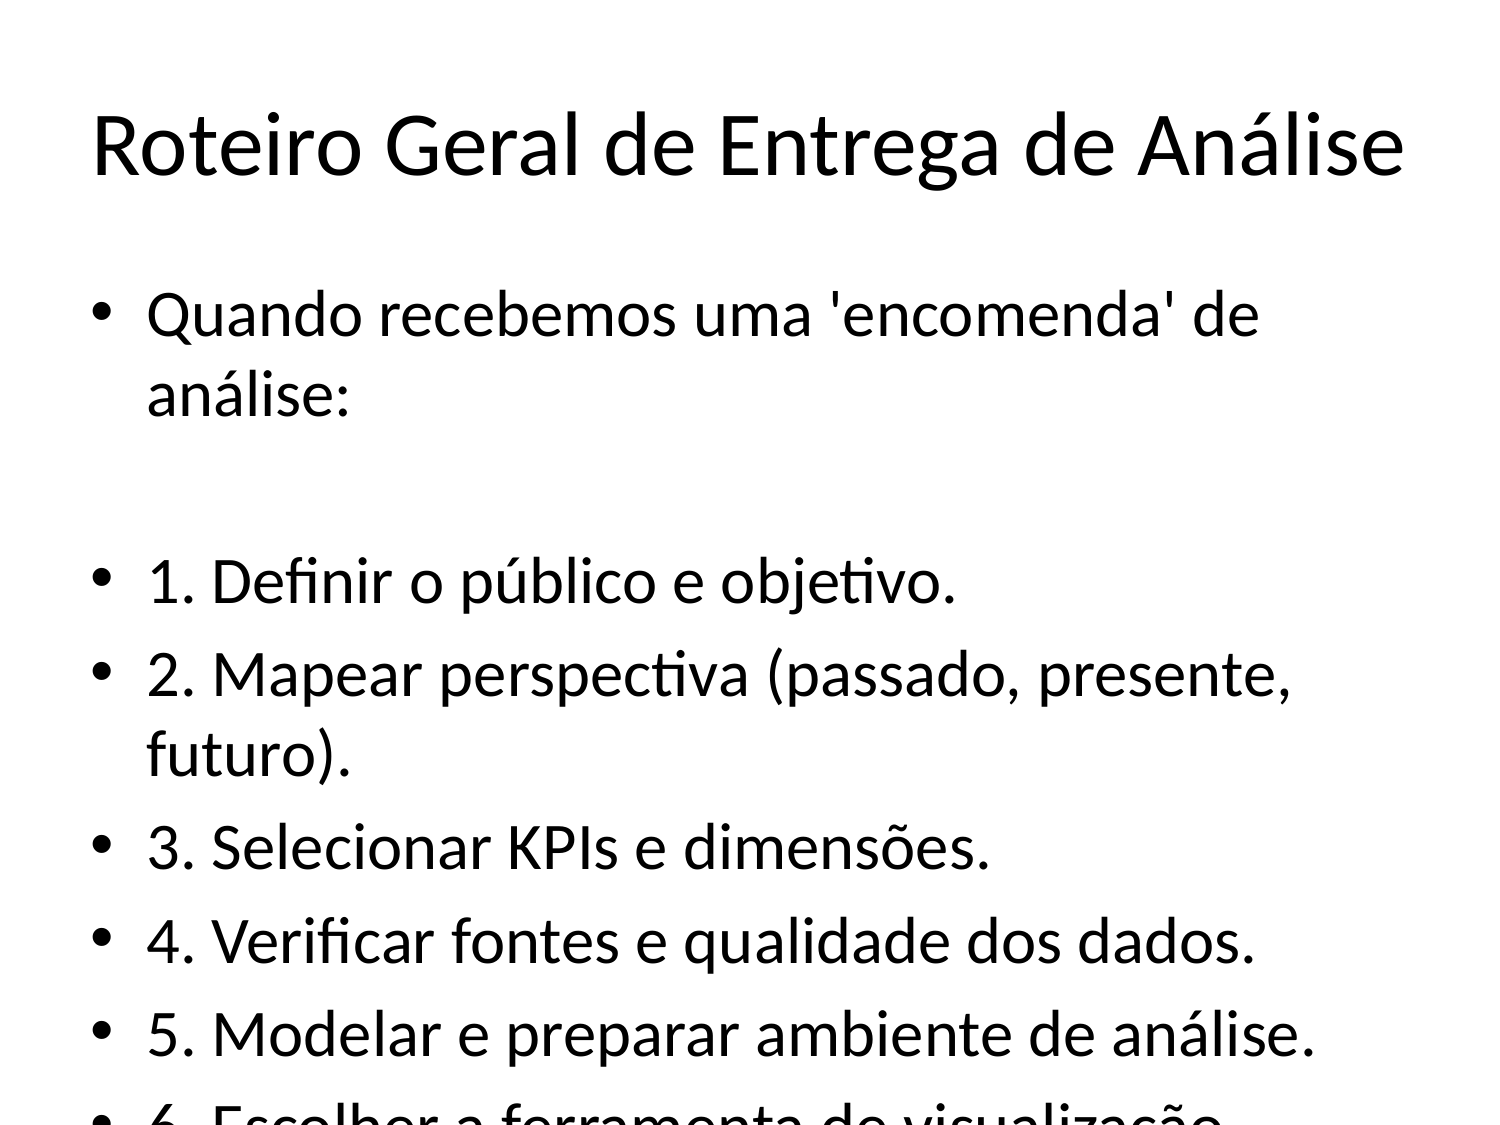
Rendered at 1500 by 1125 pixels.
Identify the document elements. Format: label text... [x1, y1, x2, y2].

list Quando recebemos uma 'encomenda' de análise: 1. Definir o público e objetivo. 2. Mapear perspectiva (passado, presente, futuro). 3. Selecionar KPIs e dimensões. 4. Verificar fontes e qualidade dos dados. 5. Modelar e preparar ambiente de análise. 6. Escolher a ferramenta de visualização. 7. Validar e ajustar. 8. Implantar e manter. [75, 262, 1425, 1005]
title Roteiro Geral de Entrega de Análise [75, 45, 1425, 233]
